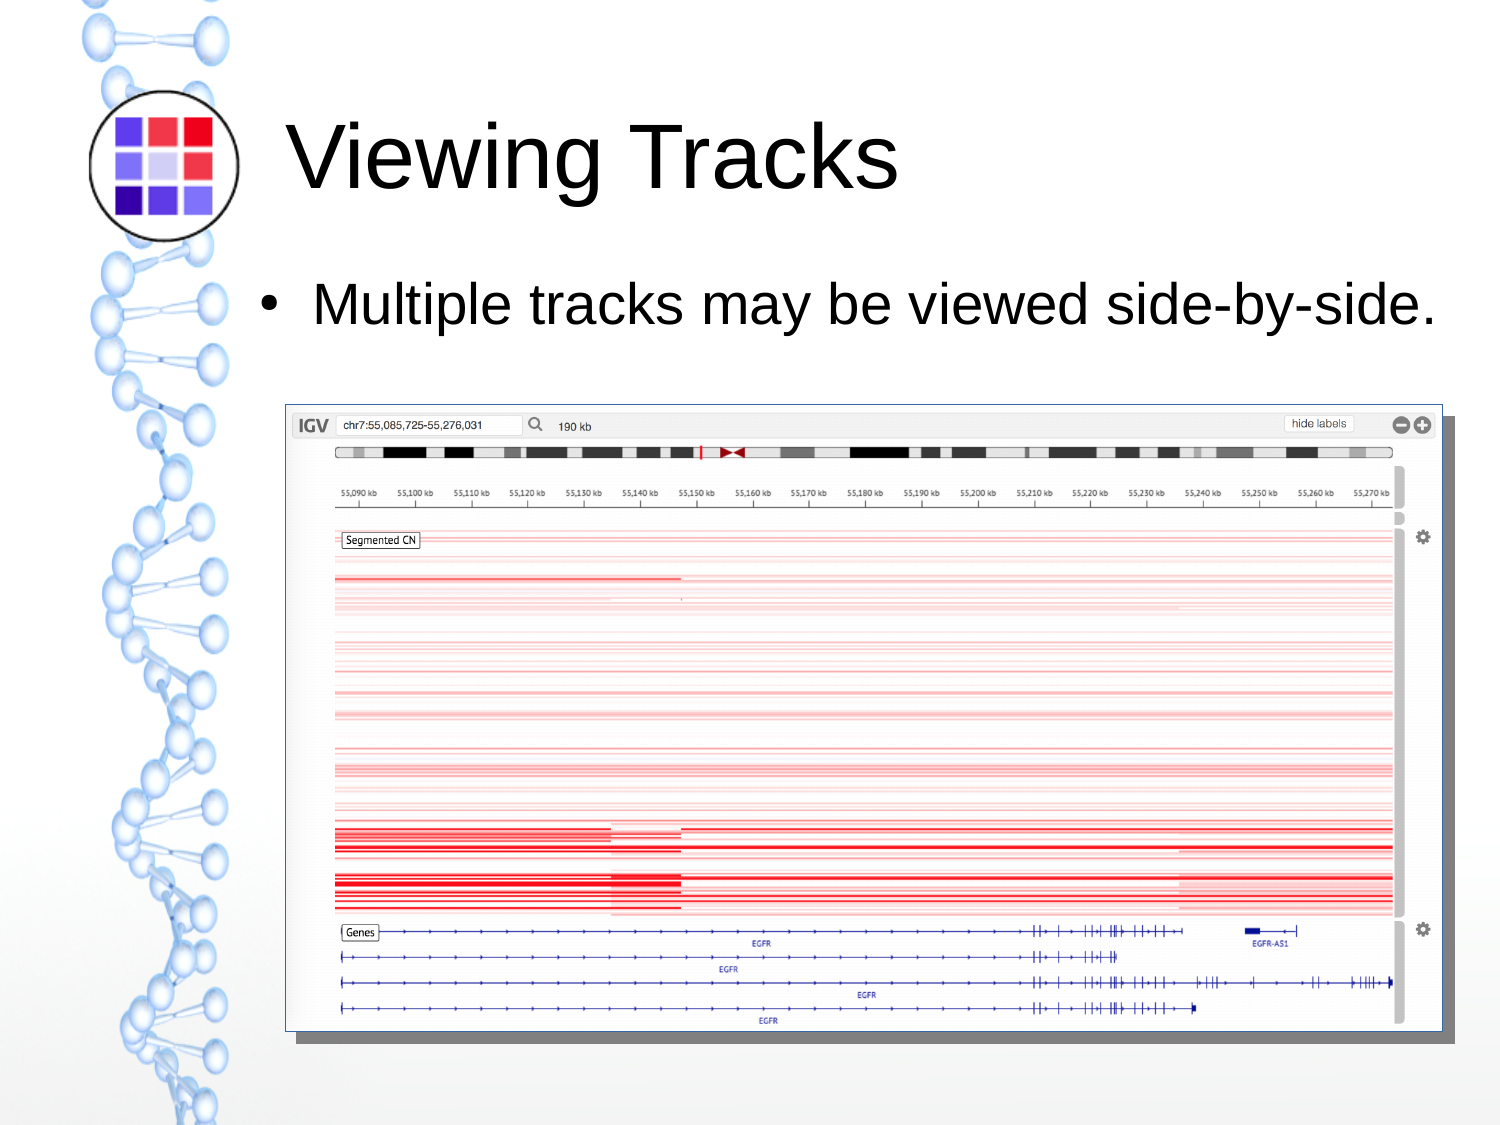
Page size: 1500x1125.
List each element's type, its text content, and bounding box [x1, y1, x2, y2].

picture [0, 0, 1500, 1125]
title Viewing Tracks [285, 36, 1426, 271]
list Multiple tracks may be viewed side-by-side. [241, 271, 1447, 924]
